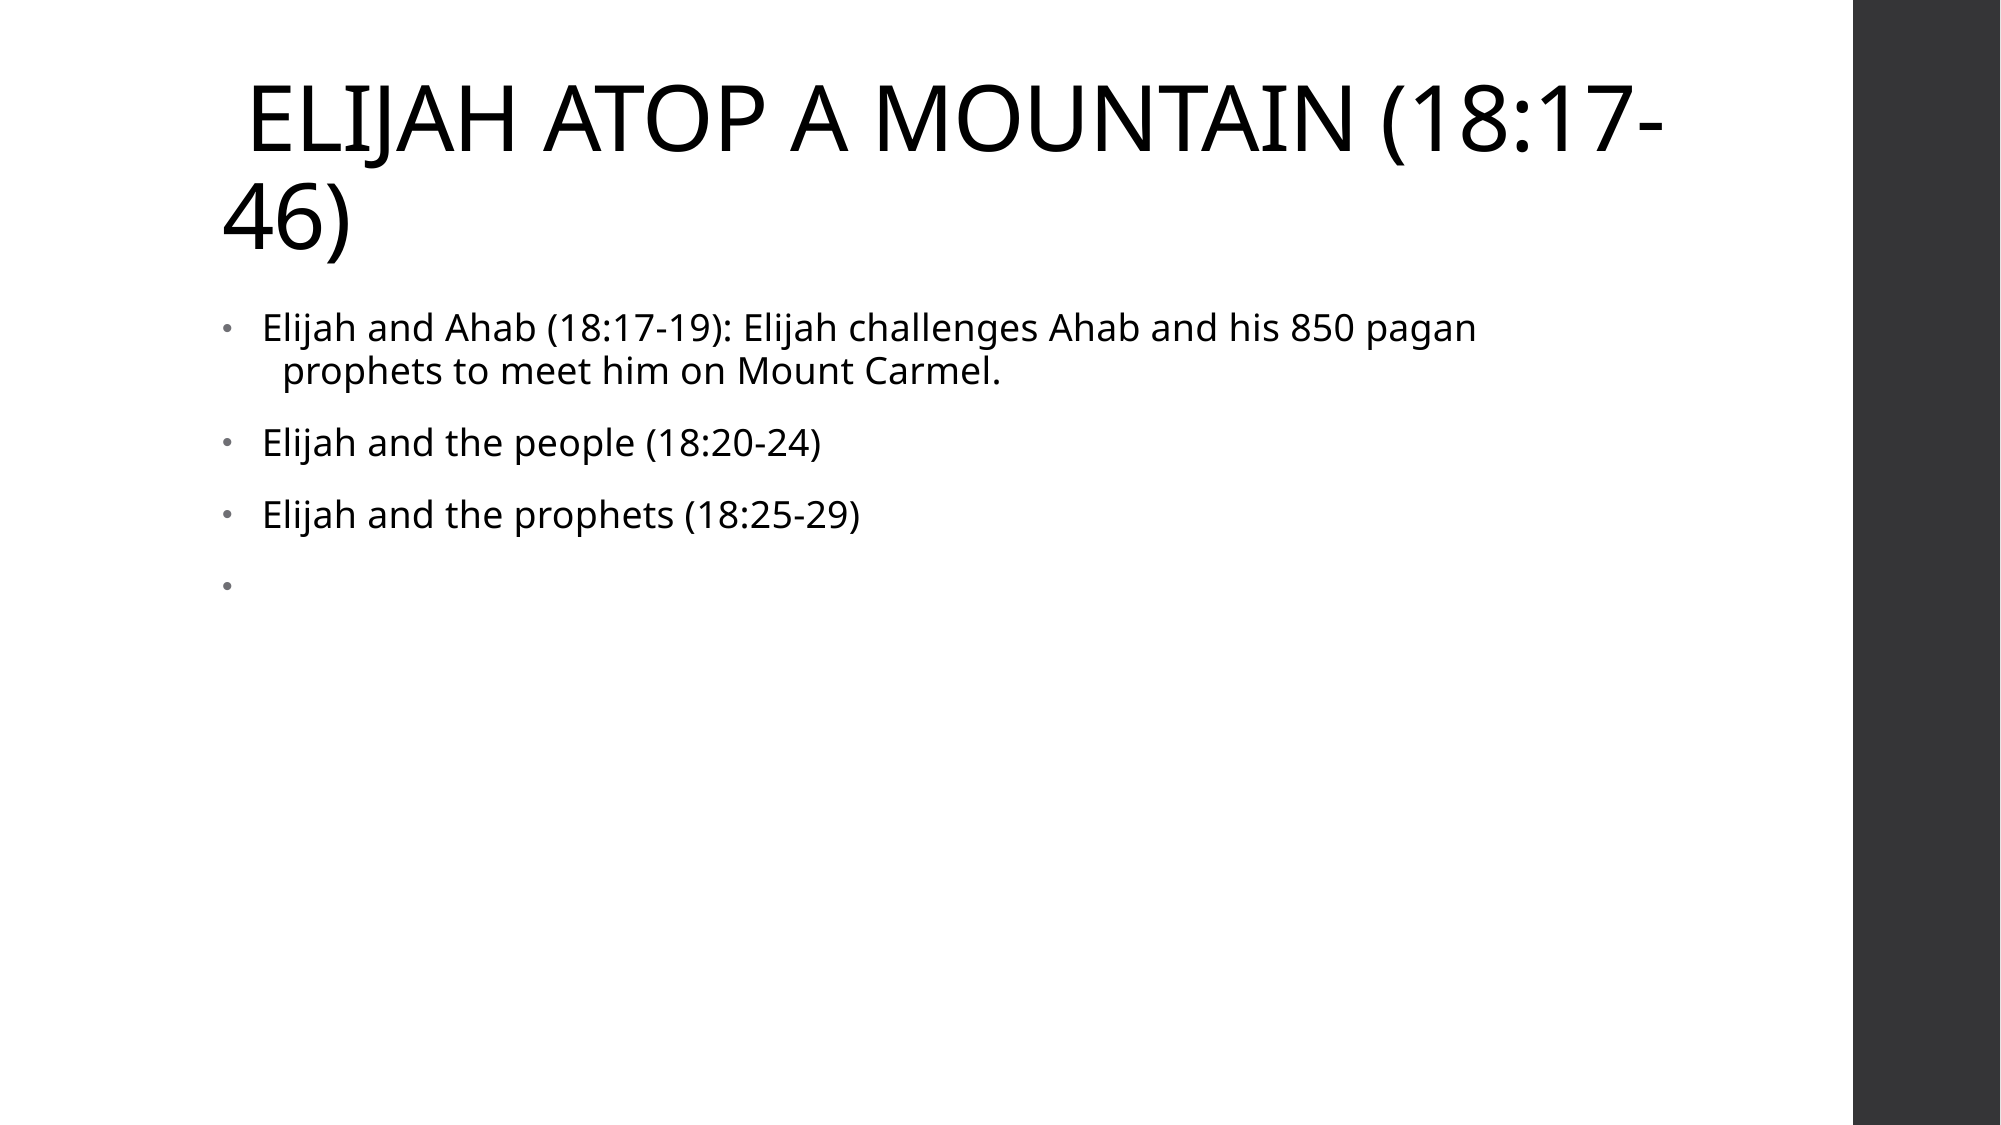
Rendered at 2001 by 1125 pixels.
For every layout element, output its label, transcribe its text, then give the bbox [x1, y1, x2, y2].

list Elijah and Ahab (18:17-19): Elijah challenges Ahab and his 850 pagan prophets to meet him on Mount Carmel. Elijah and the people (18:20-24) Elijah and the prophets (18:25-29) [206, 299, 1617, 1014]
title ELIJAH ATOP A MOUNTAIN (18:17-46) [206, 60, 1797, 278]
